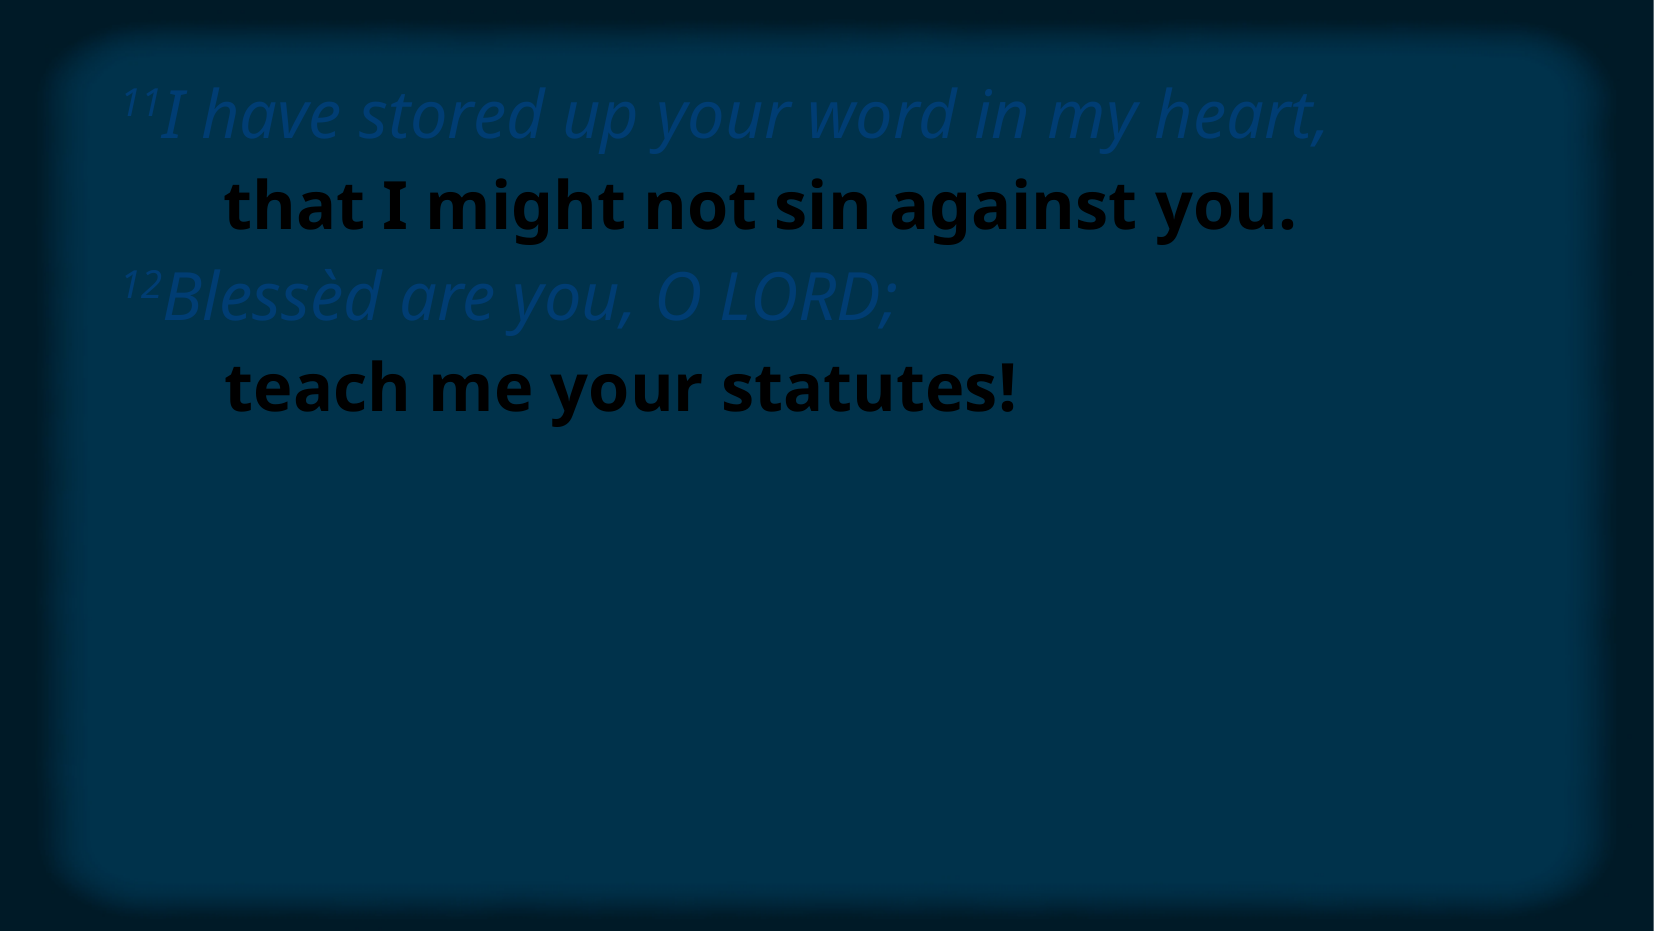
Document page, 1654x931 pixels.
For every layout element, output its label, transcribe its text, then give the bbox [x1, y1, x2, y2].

text_box 11I have stored up your word in my heart, that I might not sin against you. 12Blessèd are you, O LORD; teach me your statutes! [105, 60, 1546, 436]
picture [0, 0, 1654, 931]
